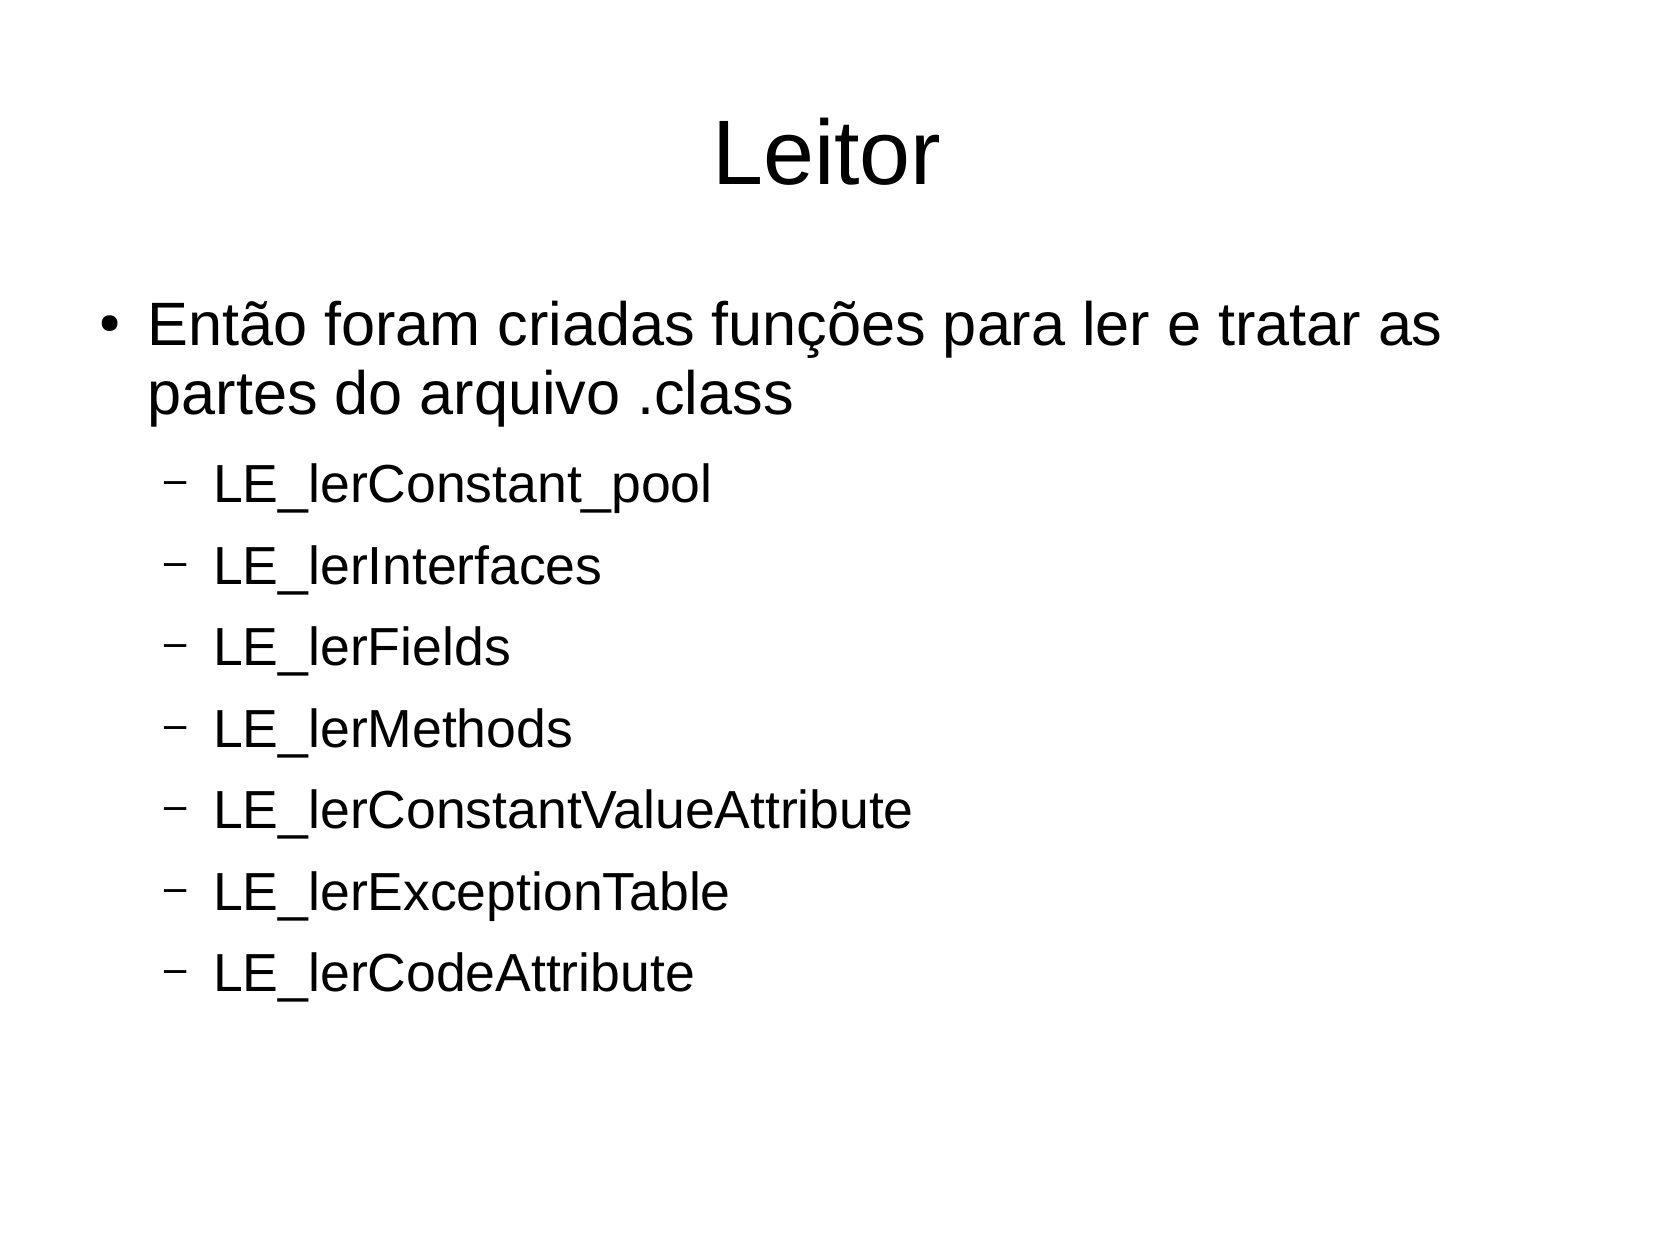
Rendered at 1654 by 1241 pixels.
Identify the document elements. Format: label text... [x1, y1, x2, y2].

title Leitor [82, 49, 1571, 257]
list Então foram criadas funções para ler e tratar as partes do arquivo .class LE_lerConstant_pool LE_lerInterfaces LE_lerFields LE_lerMethods LE_lerConstantValueAttribute LE_lerExceptionTable LE_lerCodeAttribute [82, 290, 1571, 1010]
